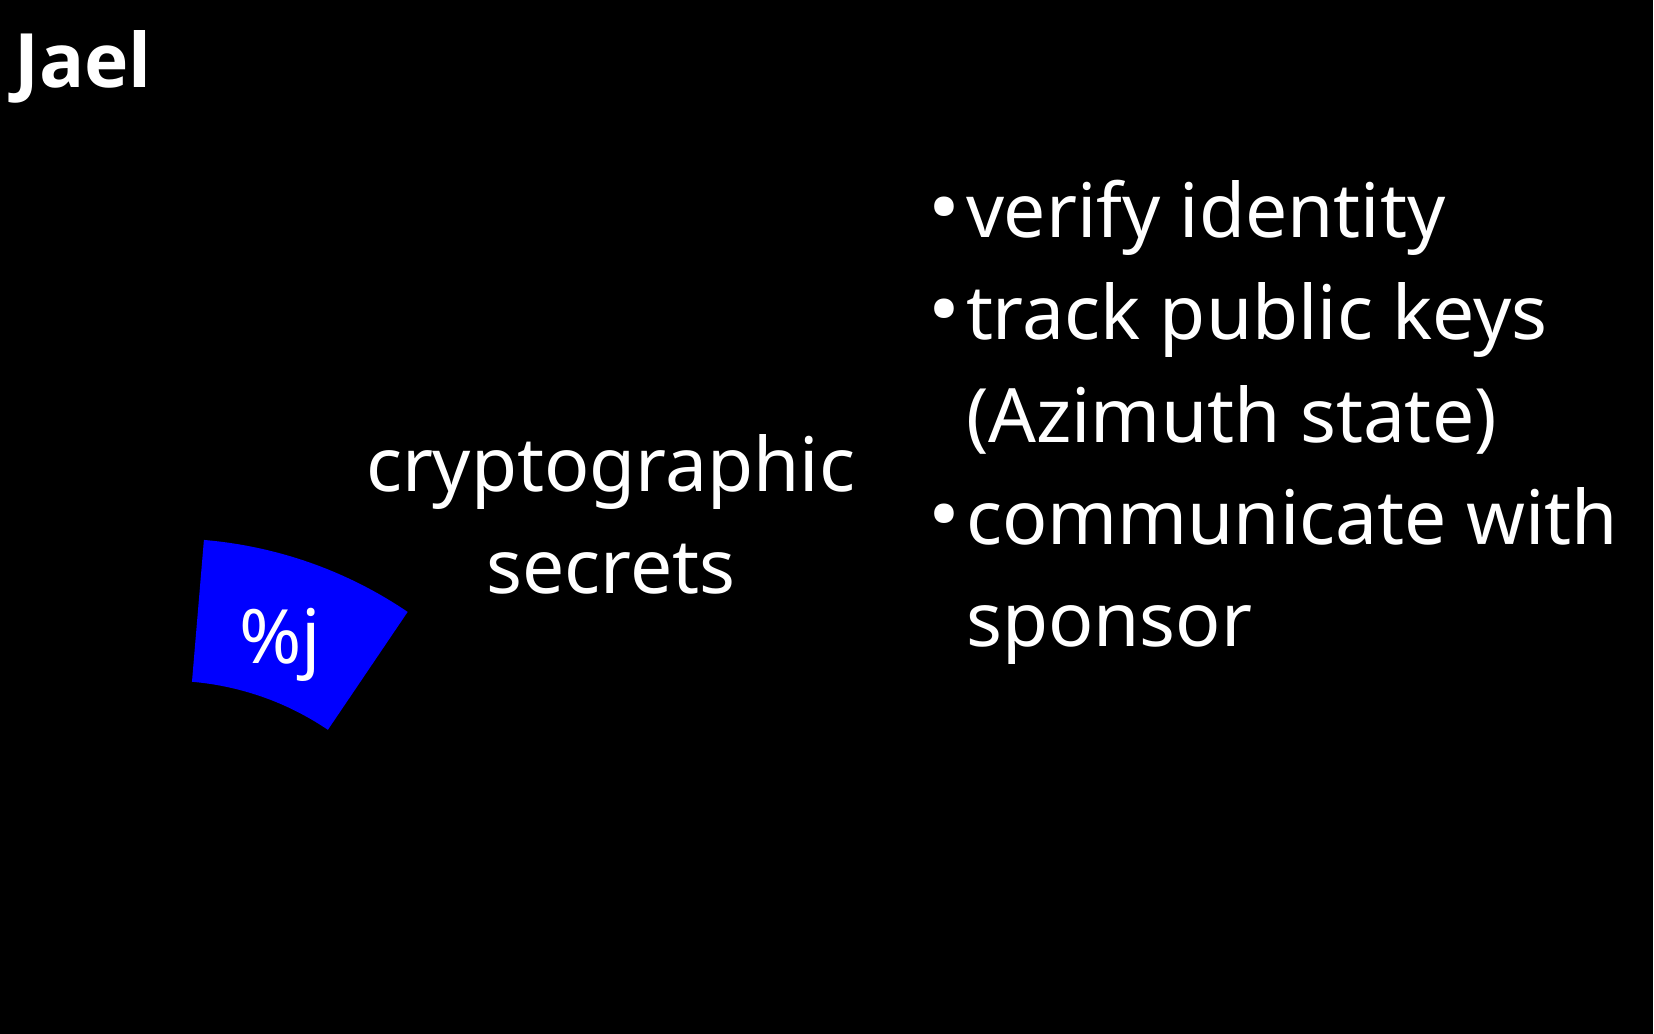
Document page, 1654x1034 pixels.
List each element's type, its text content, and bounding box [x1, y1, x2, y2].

text_box Jael [0, 0, 178, 94]
text_box cryptographic secrets [351, 404, 835, 577]
text_box %j [191, 539, 408, 730]
text_box verify identity track public keys (Azimuth state) communicate with sponsor [915, 150, 1634, 637]
